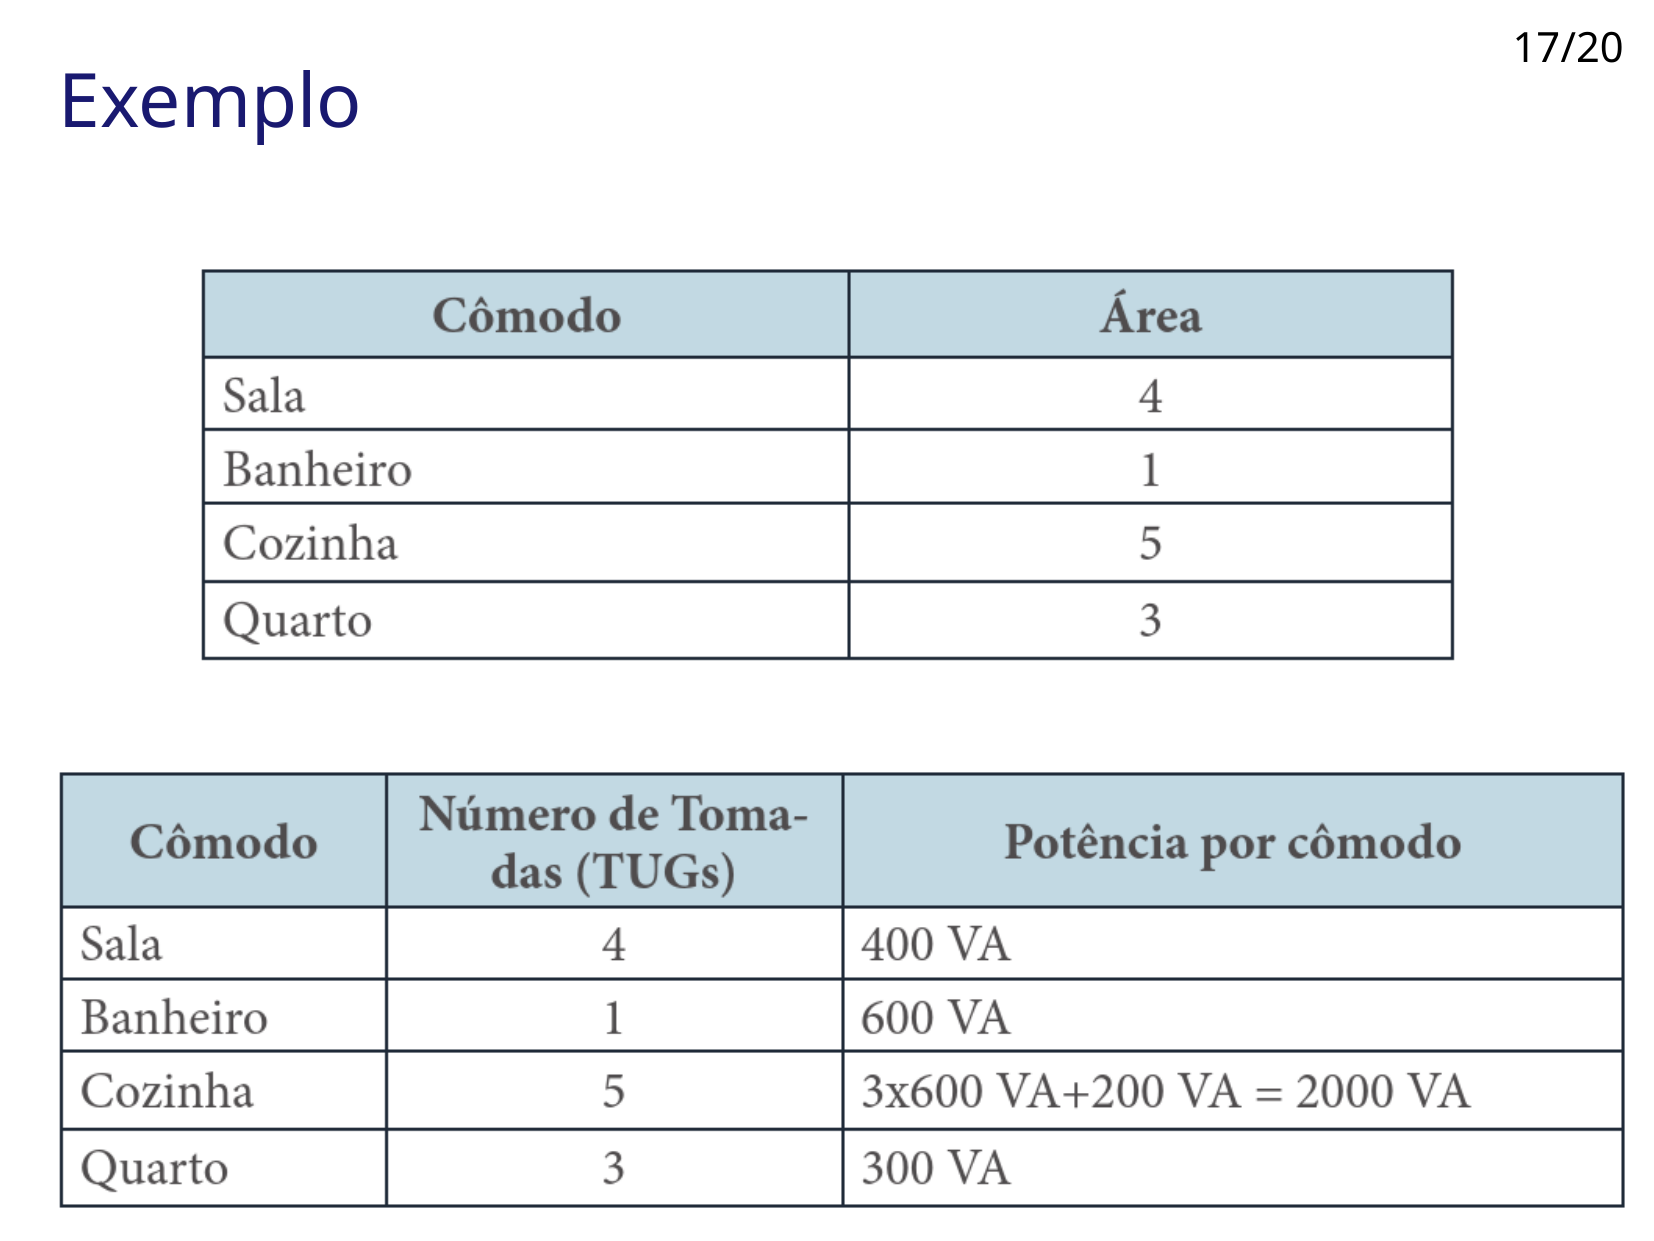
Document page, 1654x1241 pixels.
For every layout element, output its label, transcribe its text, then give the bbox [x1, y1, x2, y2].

picture [199, 265, 1459, 665]
title Exemplo [59, 47, 1625, 166]
picture [57, 768, 1628, 1211]
